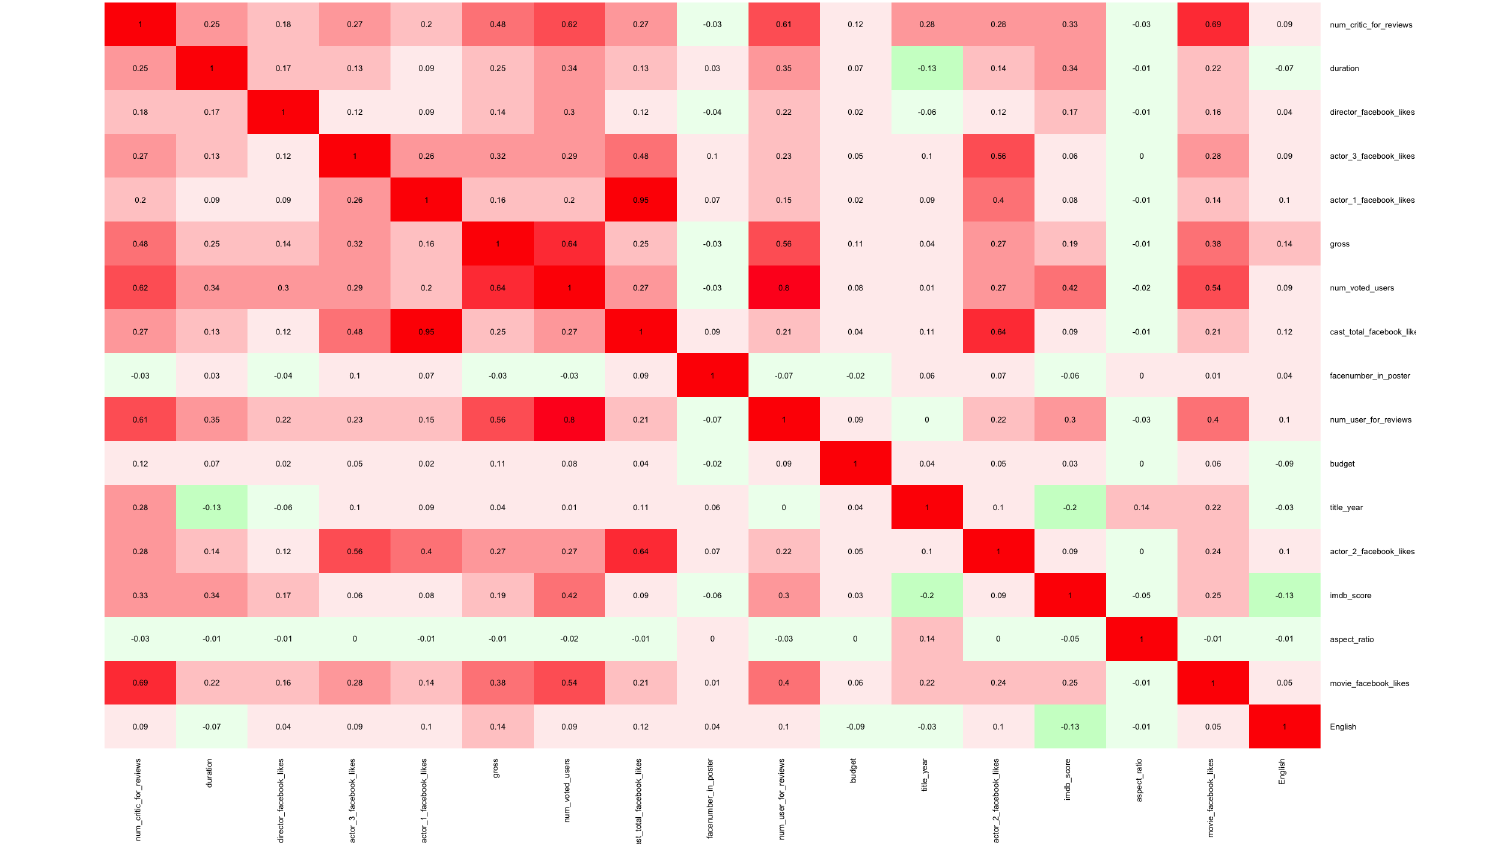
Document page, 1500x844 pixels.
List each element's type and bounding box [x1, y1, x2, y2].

picture [103, 0, 1416, 844]
